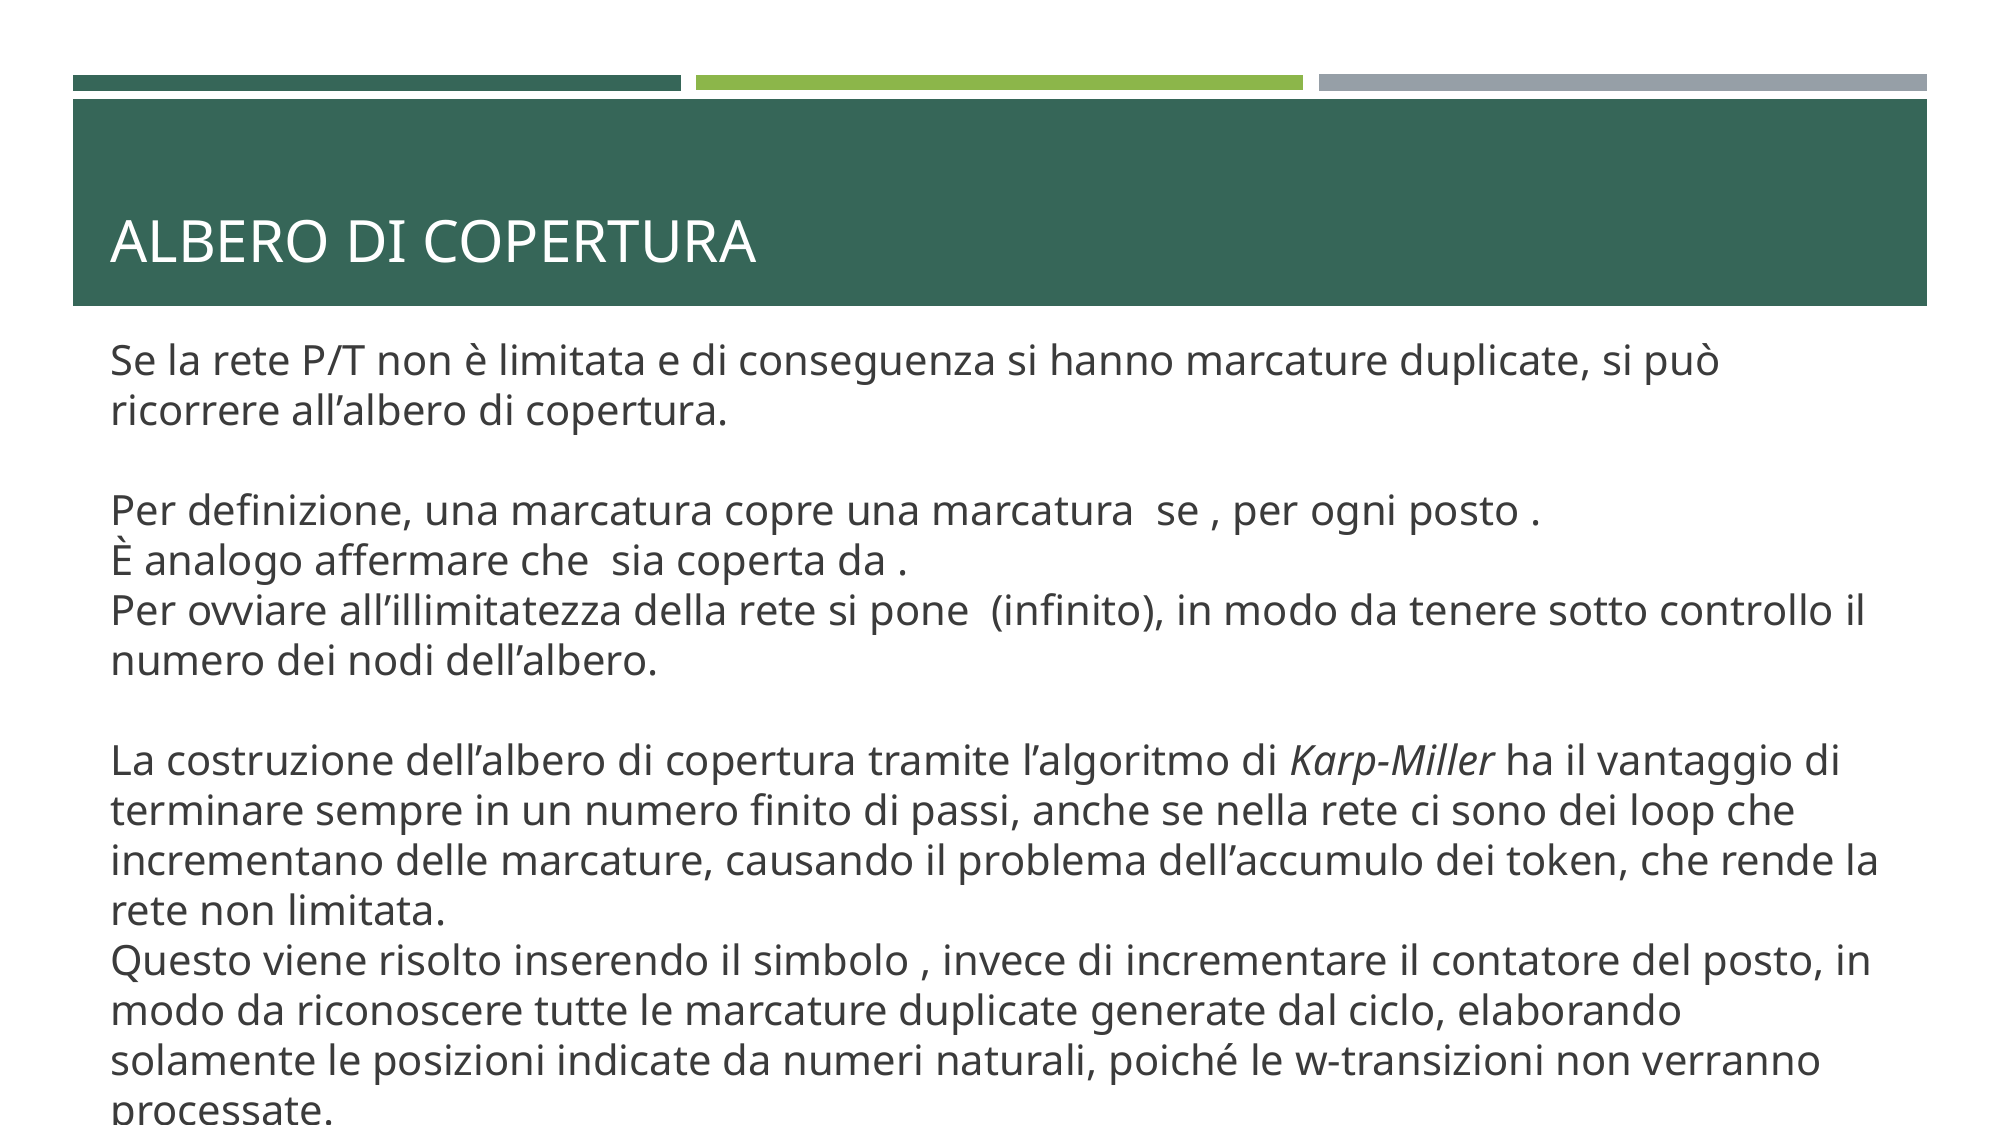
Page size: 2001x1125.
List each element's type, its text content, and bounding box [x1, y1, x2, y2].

title Albero di copertura [95, 119, 1905, 282]
text_box Se la rete P/T non è limitata e di conseguenza si hanno marcature duplicate, si può ricorrere all’albero di copertura. Per definizione, una marcatura copre una marcatura se , per ogni posto . È analogo affermare che sia coperta da . Per ovviare all’illimitatezza della rete si pone (infinito), in modo da tenere sotto controllo il numero dei nodi dell’albero. La costruzione dell’albero di copertura tramite l’algoritmo di Karp-Miller ha il vantaggio di terminare sempre in un numero finito di passi, anche se nella rete ci sono dei loop che incrementano delle marcature, causando il problema dell’accumulo dei token, che rende la rete non limitata. Questo viene risolto inserendo il simbolo , invece di incrementare il contatore del posto, in modo da riconoscere tutte le marcature duplicate generate dal ciclo, elaborando solamente le posizioni indicate da numeri naturali, poiché le w-transizioni non verranno processate. [95, 326, 1905, 1099]
